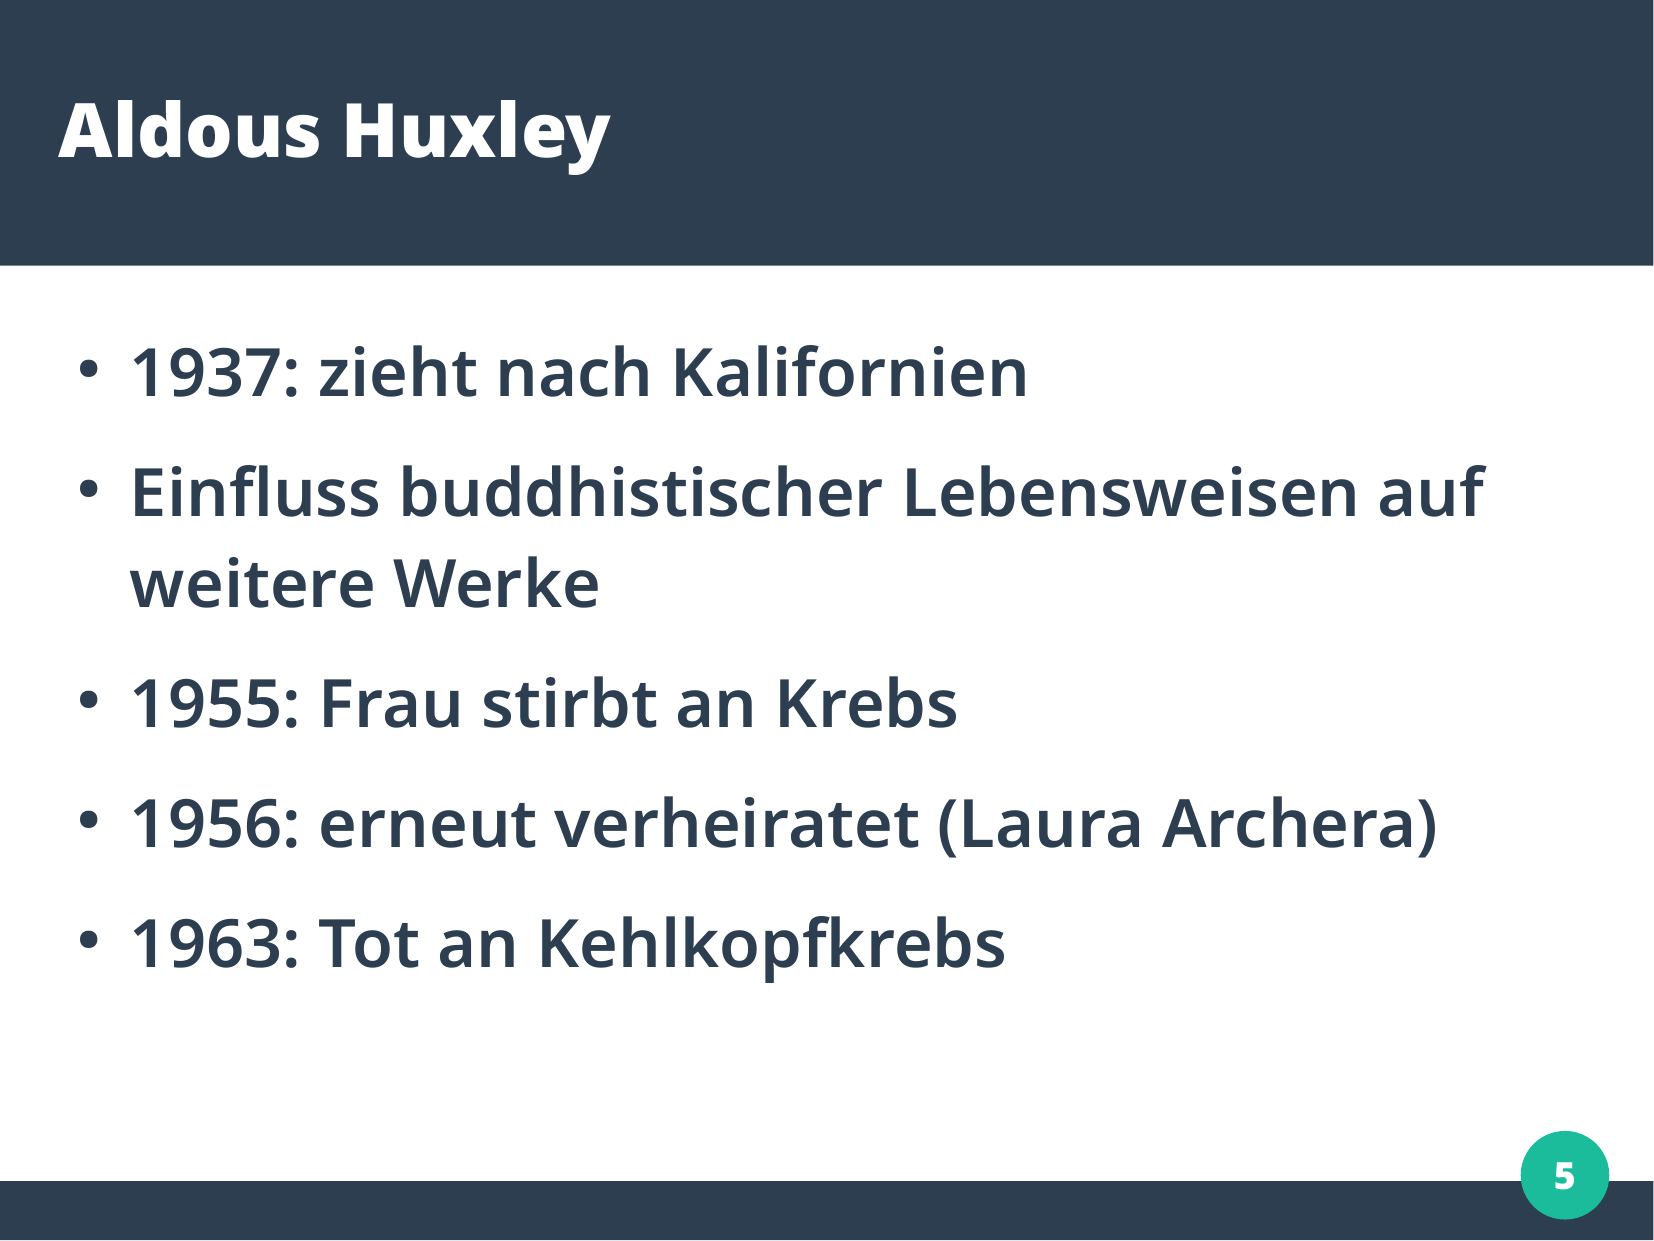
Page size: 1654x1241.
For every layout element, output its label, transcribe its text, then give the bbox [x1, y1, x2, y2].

list 1937: zieht nach Kalifornien Einfluss buddhistischer Lebensweisen auf weitere Werke 1955: Frau stirbt an Krebs 1956: erneut verheiratet (Laura Archera) 1963: Tot an Kehlkopfkrebs [59, 324, 1595, 1152]
title Aldous Huxley [59, 49, 1595, 207]
